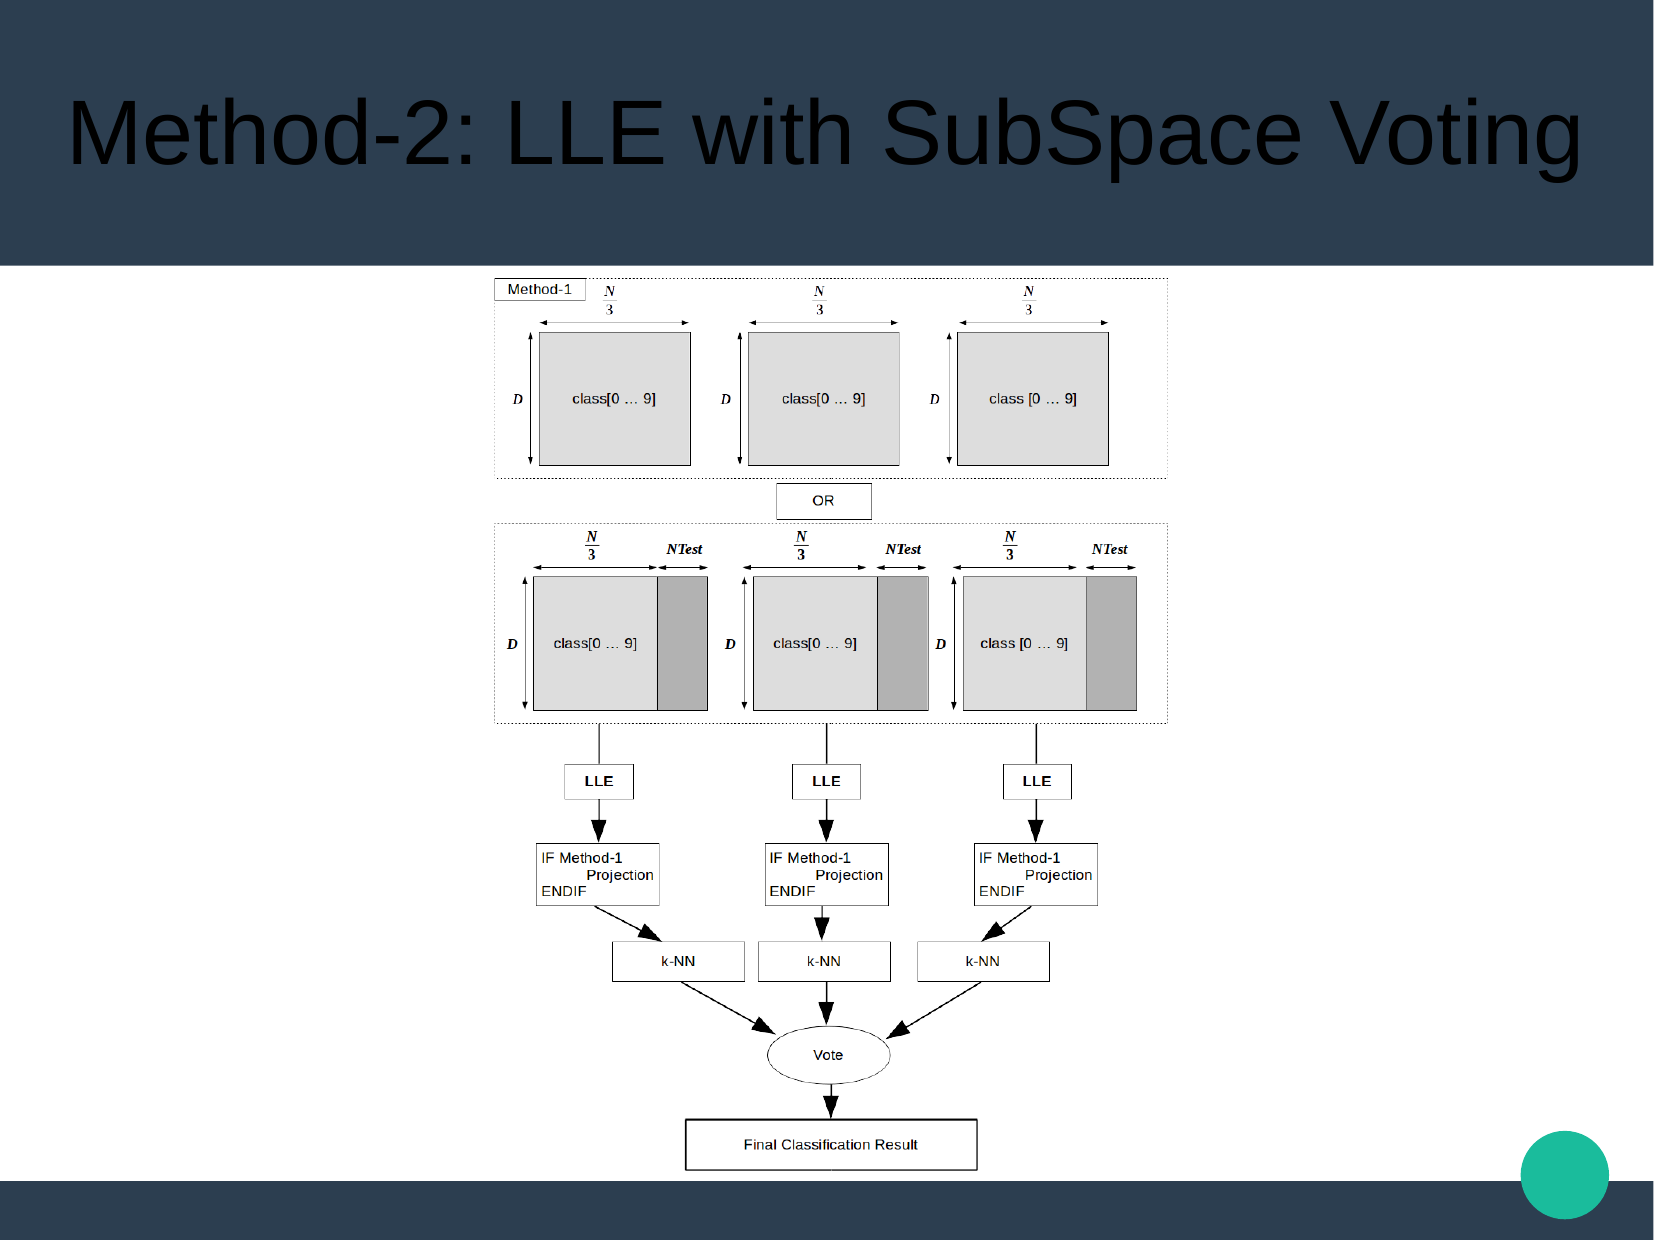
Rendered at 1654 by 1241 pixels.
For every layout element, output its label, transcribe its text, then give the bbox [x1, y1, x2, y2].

picture [480, 269, 1182, 1178]
text_box Method-2: LLE with SubSpace Voting [58, 49, 1595, 207]
